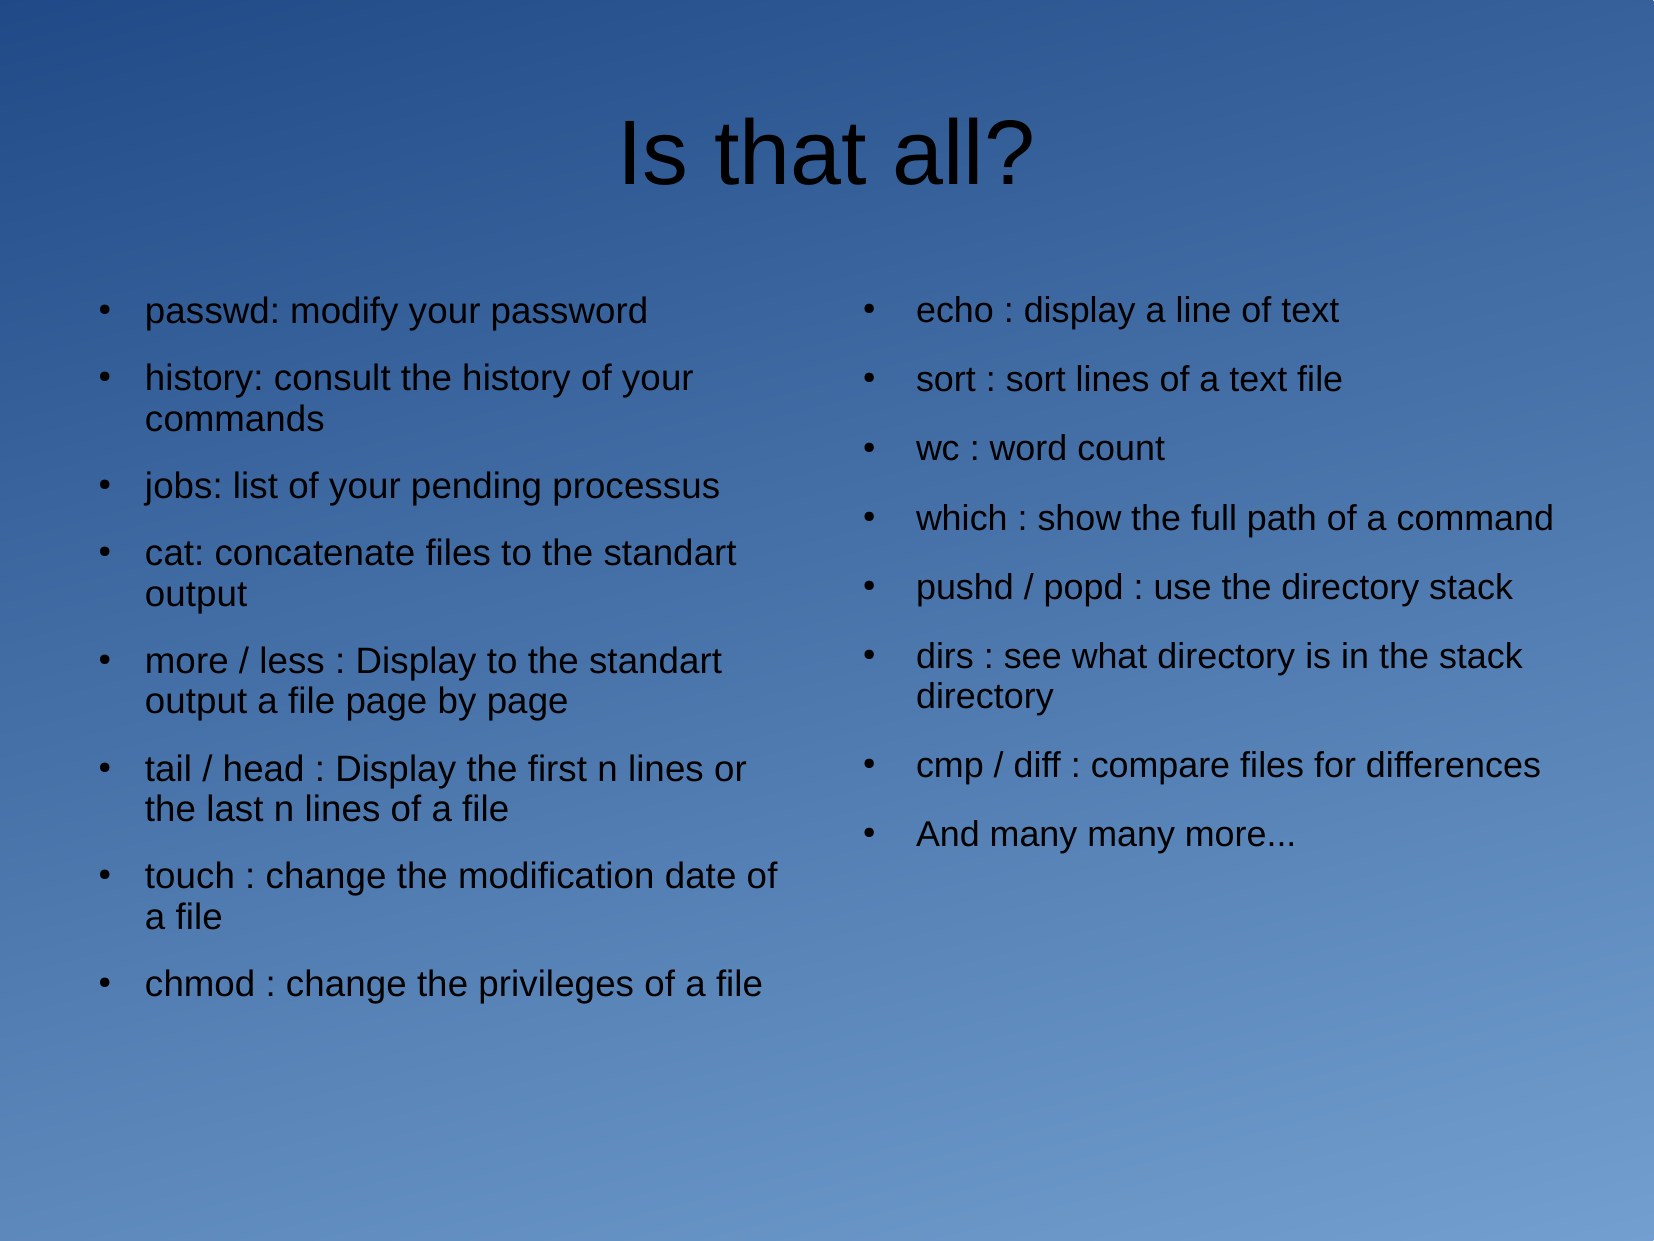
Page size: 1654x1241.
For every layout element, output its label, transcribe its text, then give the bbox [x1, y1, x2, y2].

title Is that all? [82, 49, 1571, 257]
list passwd: modify your password history: consult the history of your commands jobs: list of your pending processus cat: concatenate files to the standart output more / less : Display to the standart output a file page by page tail / head : Display the first n lines or the last n lines of a file touch : change the modification date of a file chmod : change the privileges of a file [82, 290, 809, 1010]
list echo : display a line of text sort : sort lines of a text file wc : word count which : show the full path of a command pushd / popd : use the directory stack dirs : see what directory is in the stack directory cmp / diff : compare files for differences And many many more... [845, 290, 1572, 1010]
